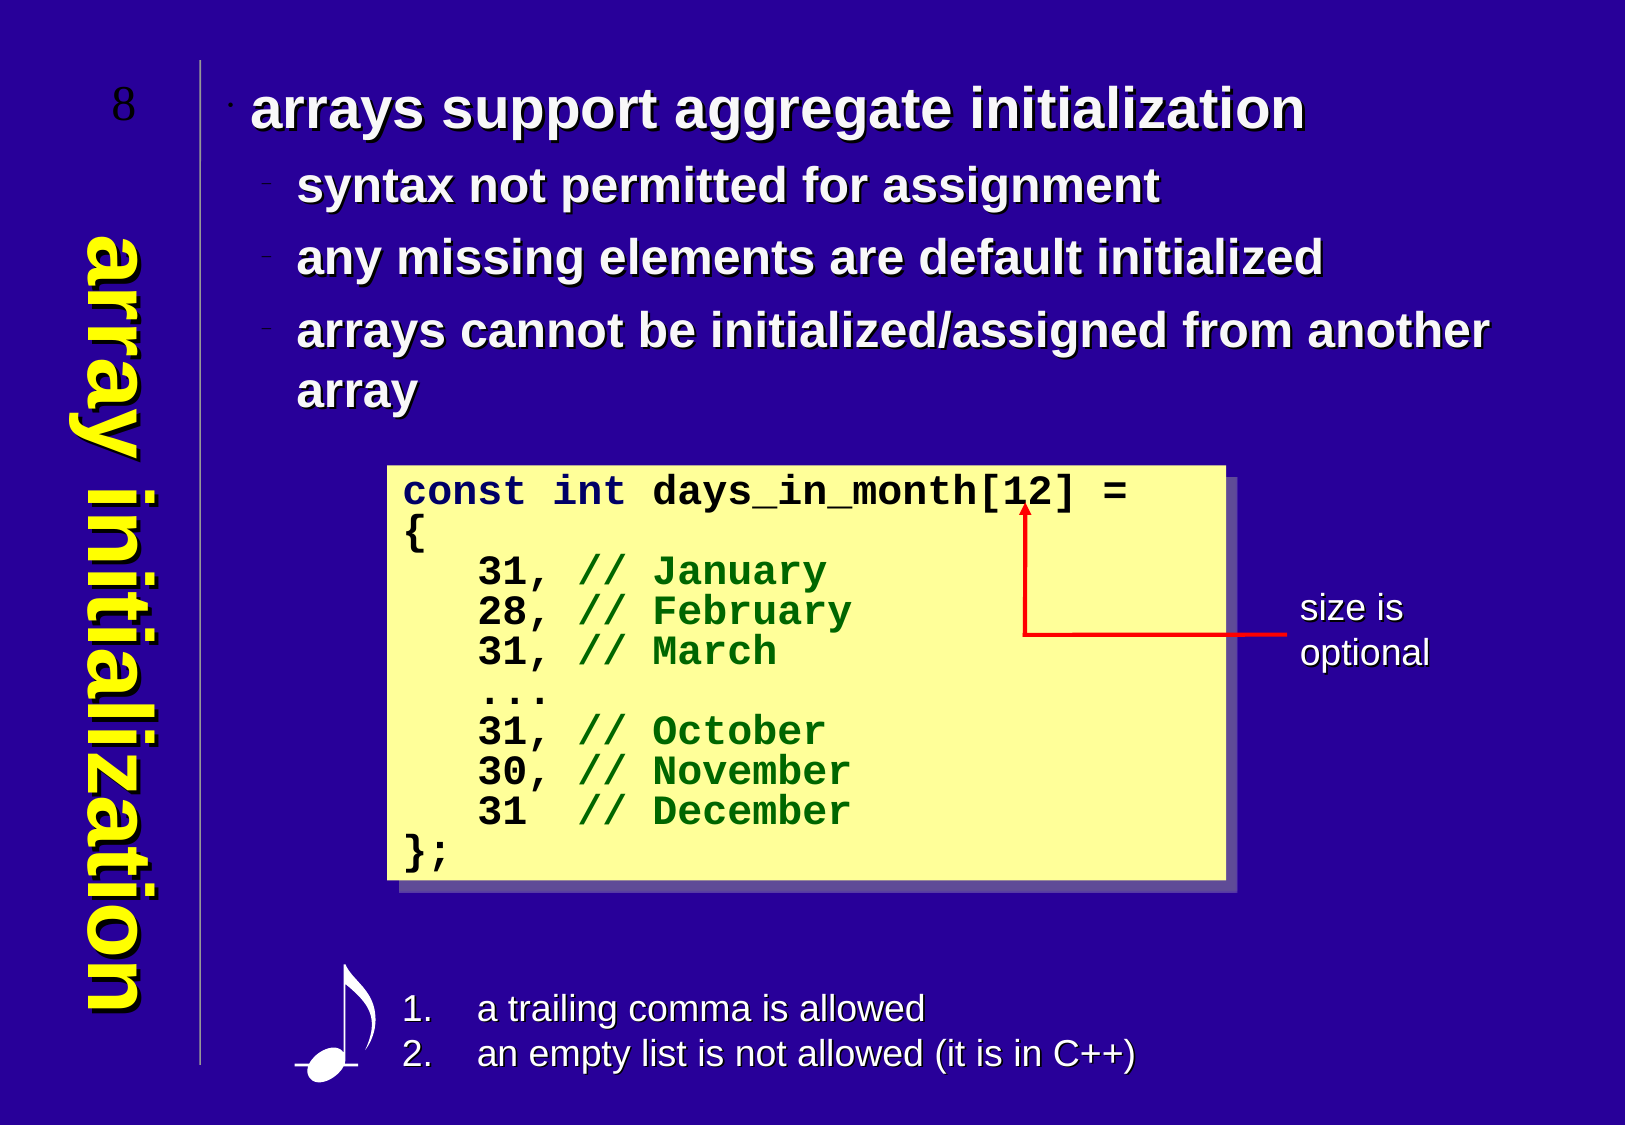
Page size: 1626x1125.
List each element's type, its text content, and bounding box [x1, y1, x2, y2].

text_box const int days_in_month[12] = { 31, // January 28, // February 31, // March ... 31, // October 30, // November 31 // December }; [387, 465, 1227, 881]
text_box size is optional [1285, 575, 1463, 681]
list arrays support aggregate initialization syntax not permitted for assignment any missing elements are default initialized arrays cannot be initialized/assigned from another array [212, 62, 1550, 1063]
text_box [294, 964, 376, 1083]
text_box a trailing comma is allowed an empty list is not allowed (it is in C++) [387, 976, 1462, 1082]
title array initialization [50, 187, 188, 1063]
